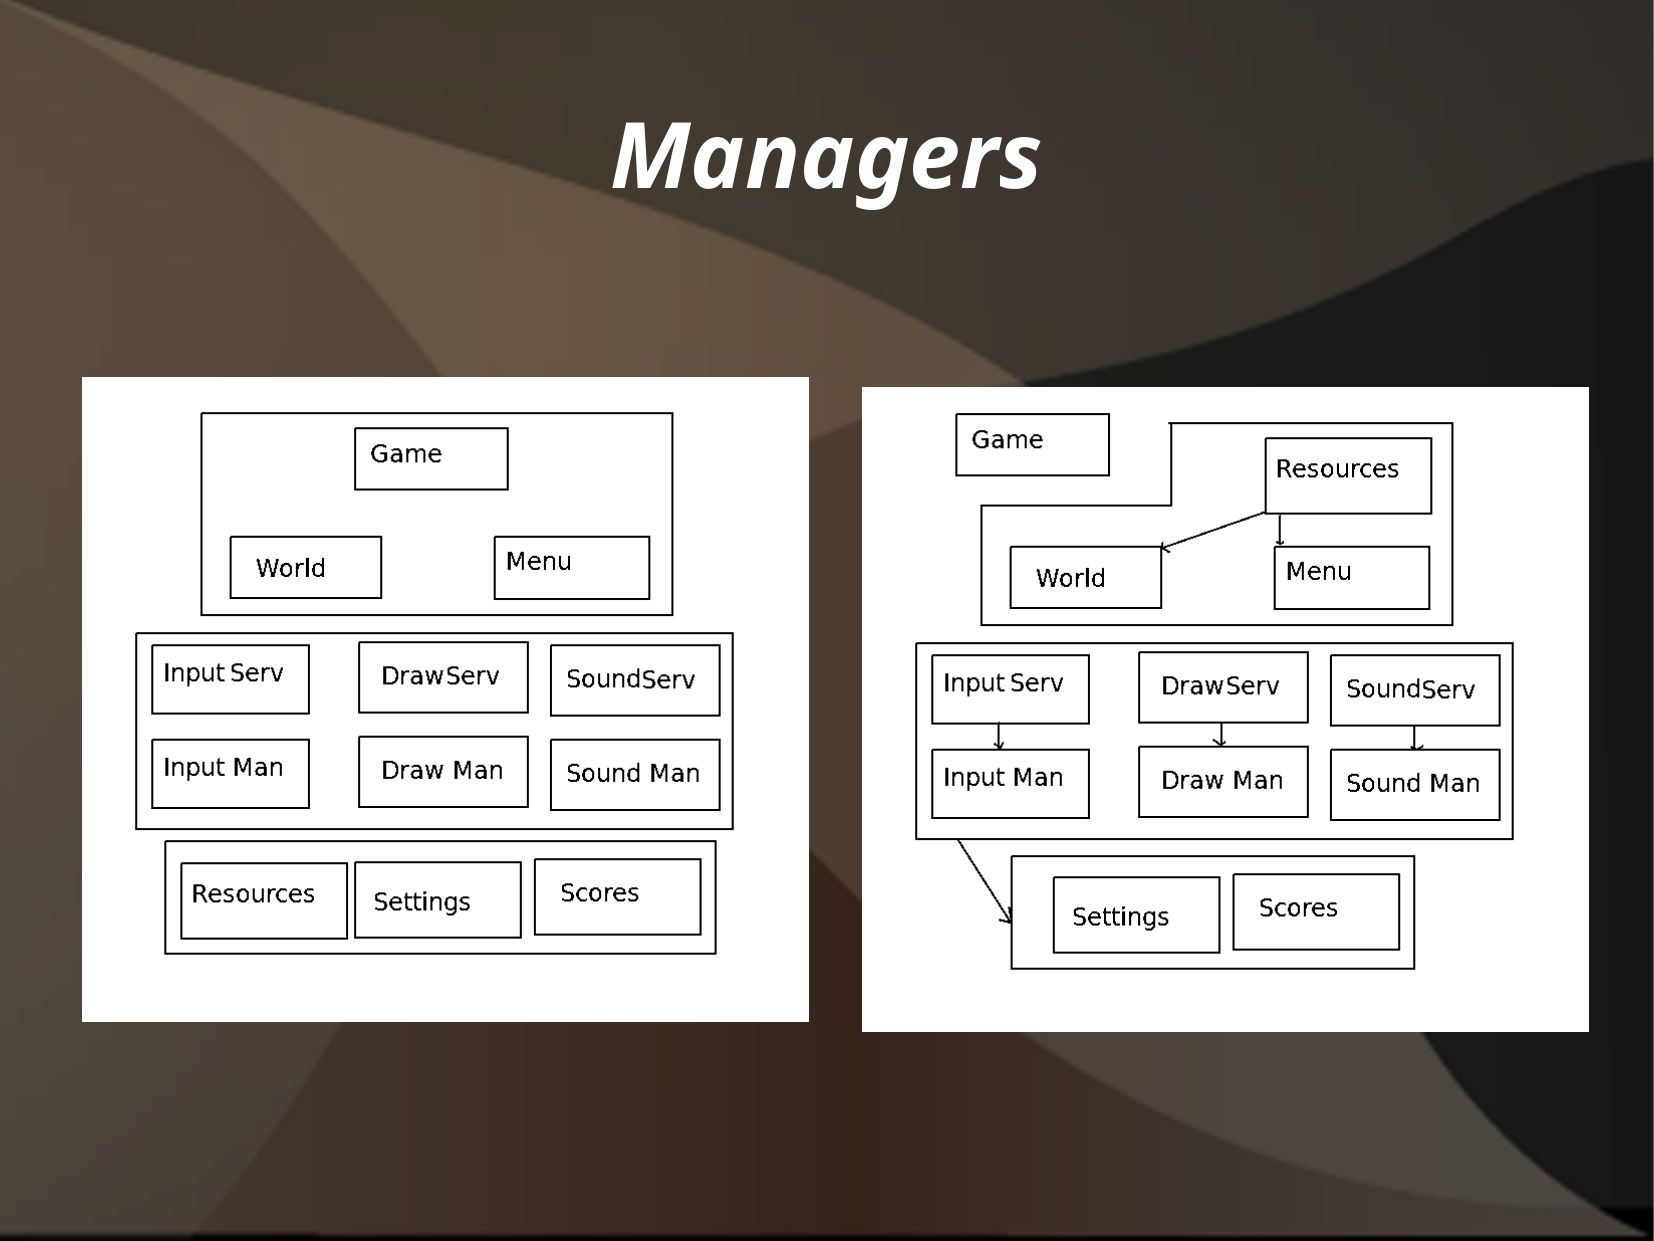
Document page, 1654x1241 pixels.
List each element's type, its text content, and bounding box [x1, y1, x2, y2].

title Managers [82, 49, 1571, 257]
picture [0, 0, 1654, 1241]
